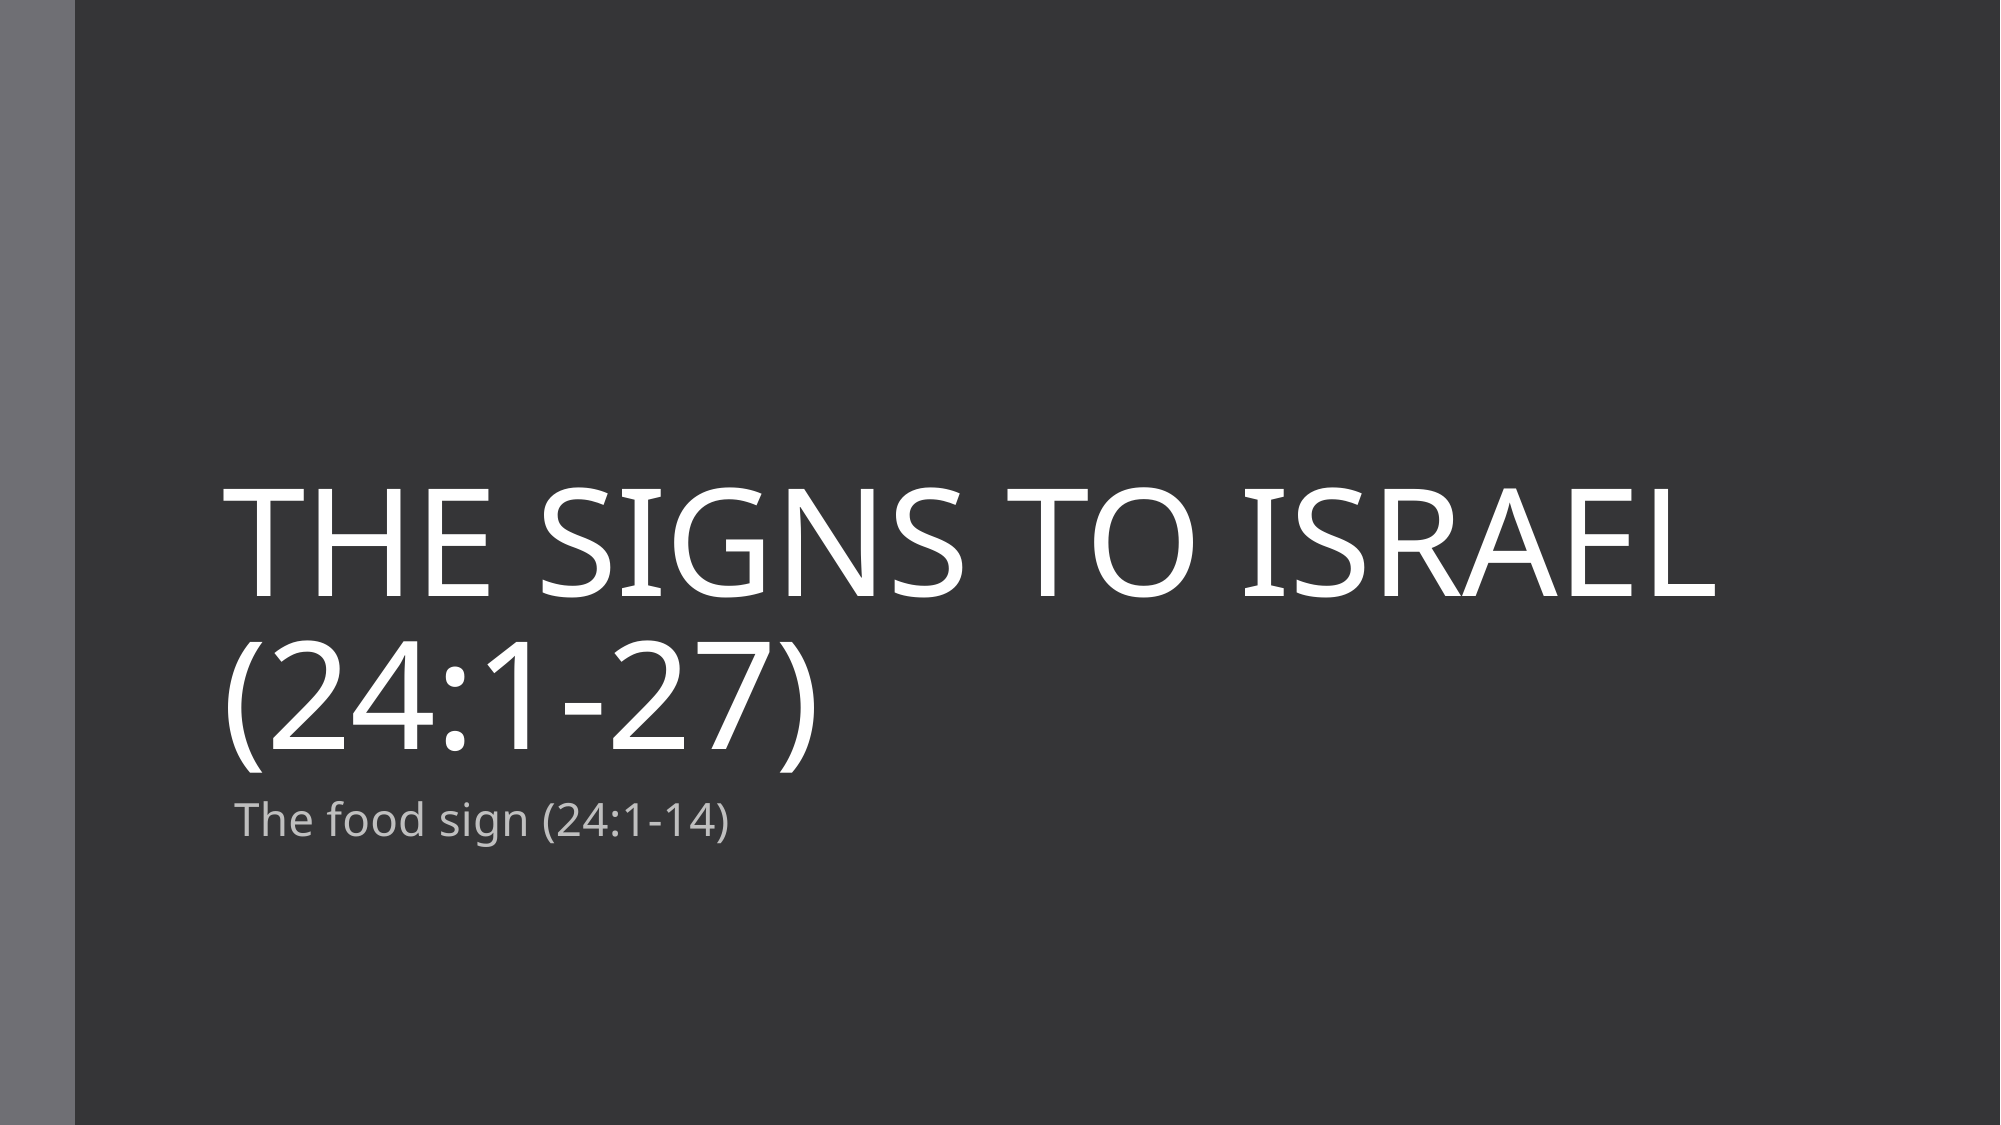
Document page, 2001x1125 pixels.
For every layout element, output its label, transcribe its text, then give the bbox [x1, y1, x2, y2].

title THE SIGNS TO ISRAEL (24:1-27) [206, 124, 1752, 787]
subtitle The food sign (24:1-14) [206, 787, 1752, 1066]
